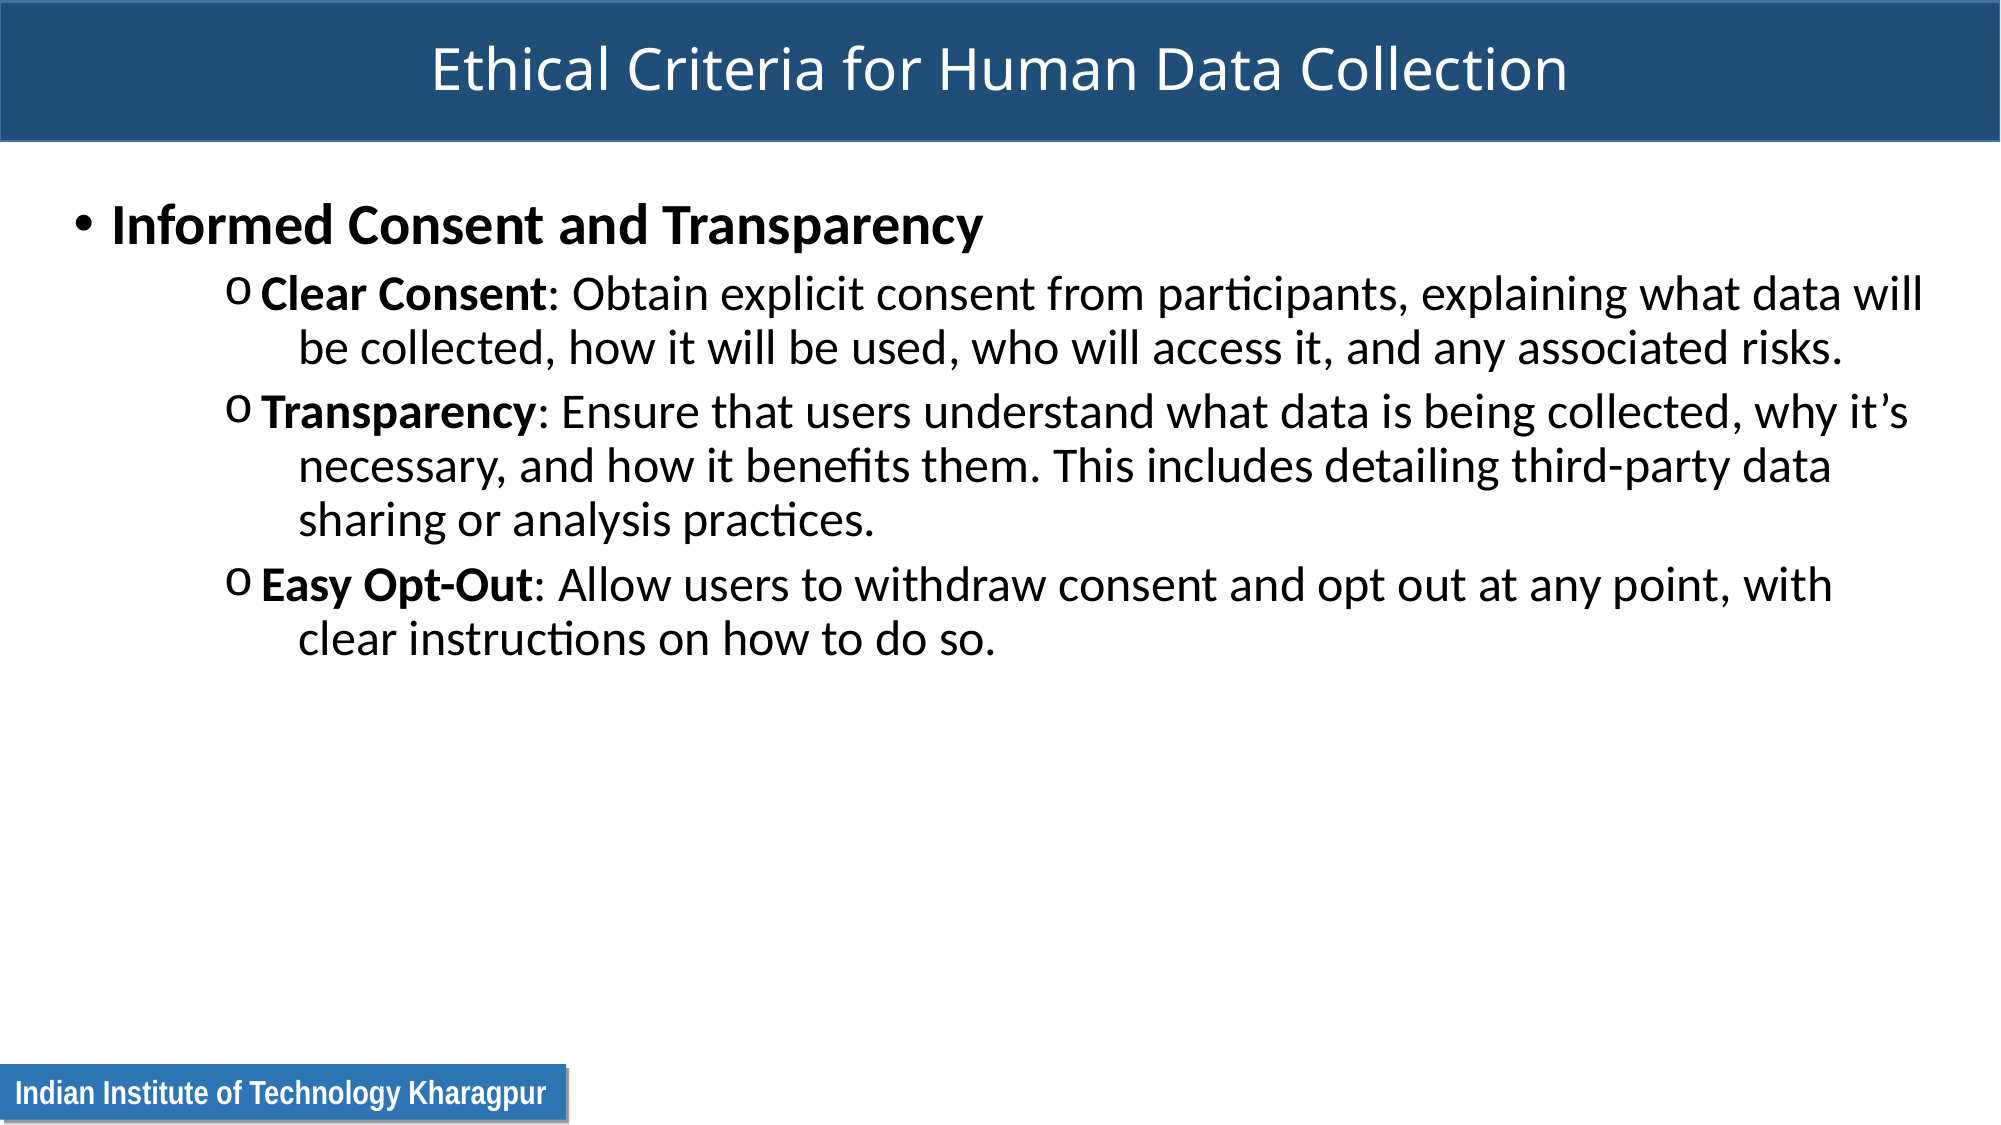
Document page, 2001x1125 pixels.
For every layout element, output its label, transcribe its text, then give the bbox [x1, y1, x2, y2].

title Ethical Criteria for Human Data Collection [0, 1, 2000, 141]
list Informed Consent and Transparency Clear Consent: Obtain explicit consent from participants, explaining what data will be collected, how it will be used, who will access it, and any associated risks. Transparency: Ensure that users understand what data is being collected, why it’s necessary, and how it benefits them. This includes detailing third-party data sharing or analysis practices. Easy Opt-Out: Allow users to withdraw consent and opt out at any point, with clear instructions on how to do so. [58, 186, 1954, 1065]
